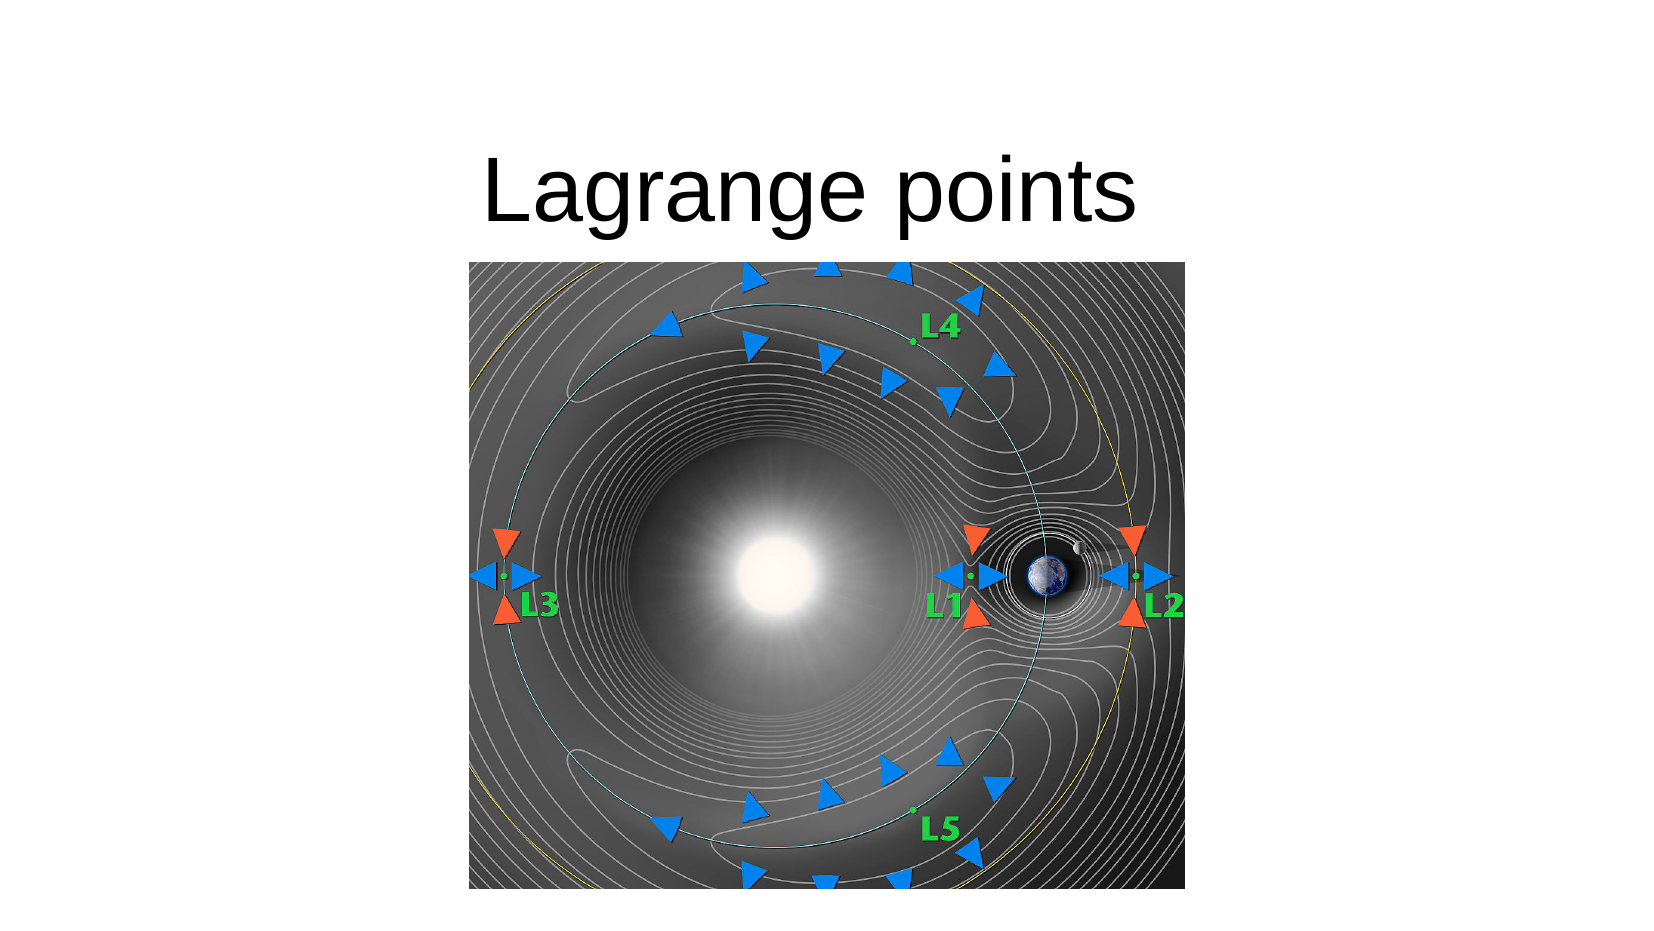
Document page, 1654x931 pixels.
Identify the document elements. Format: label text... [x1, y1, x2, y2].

picture [469, 262, 1185, 889]
title Lagrange points [75, 112, 1564, 268]
